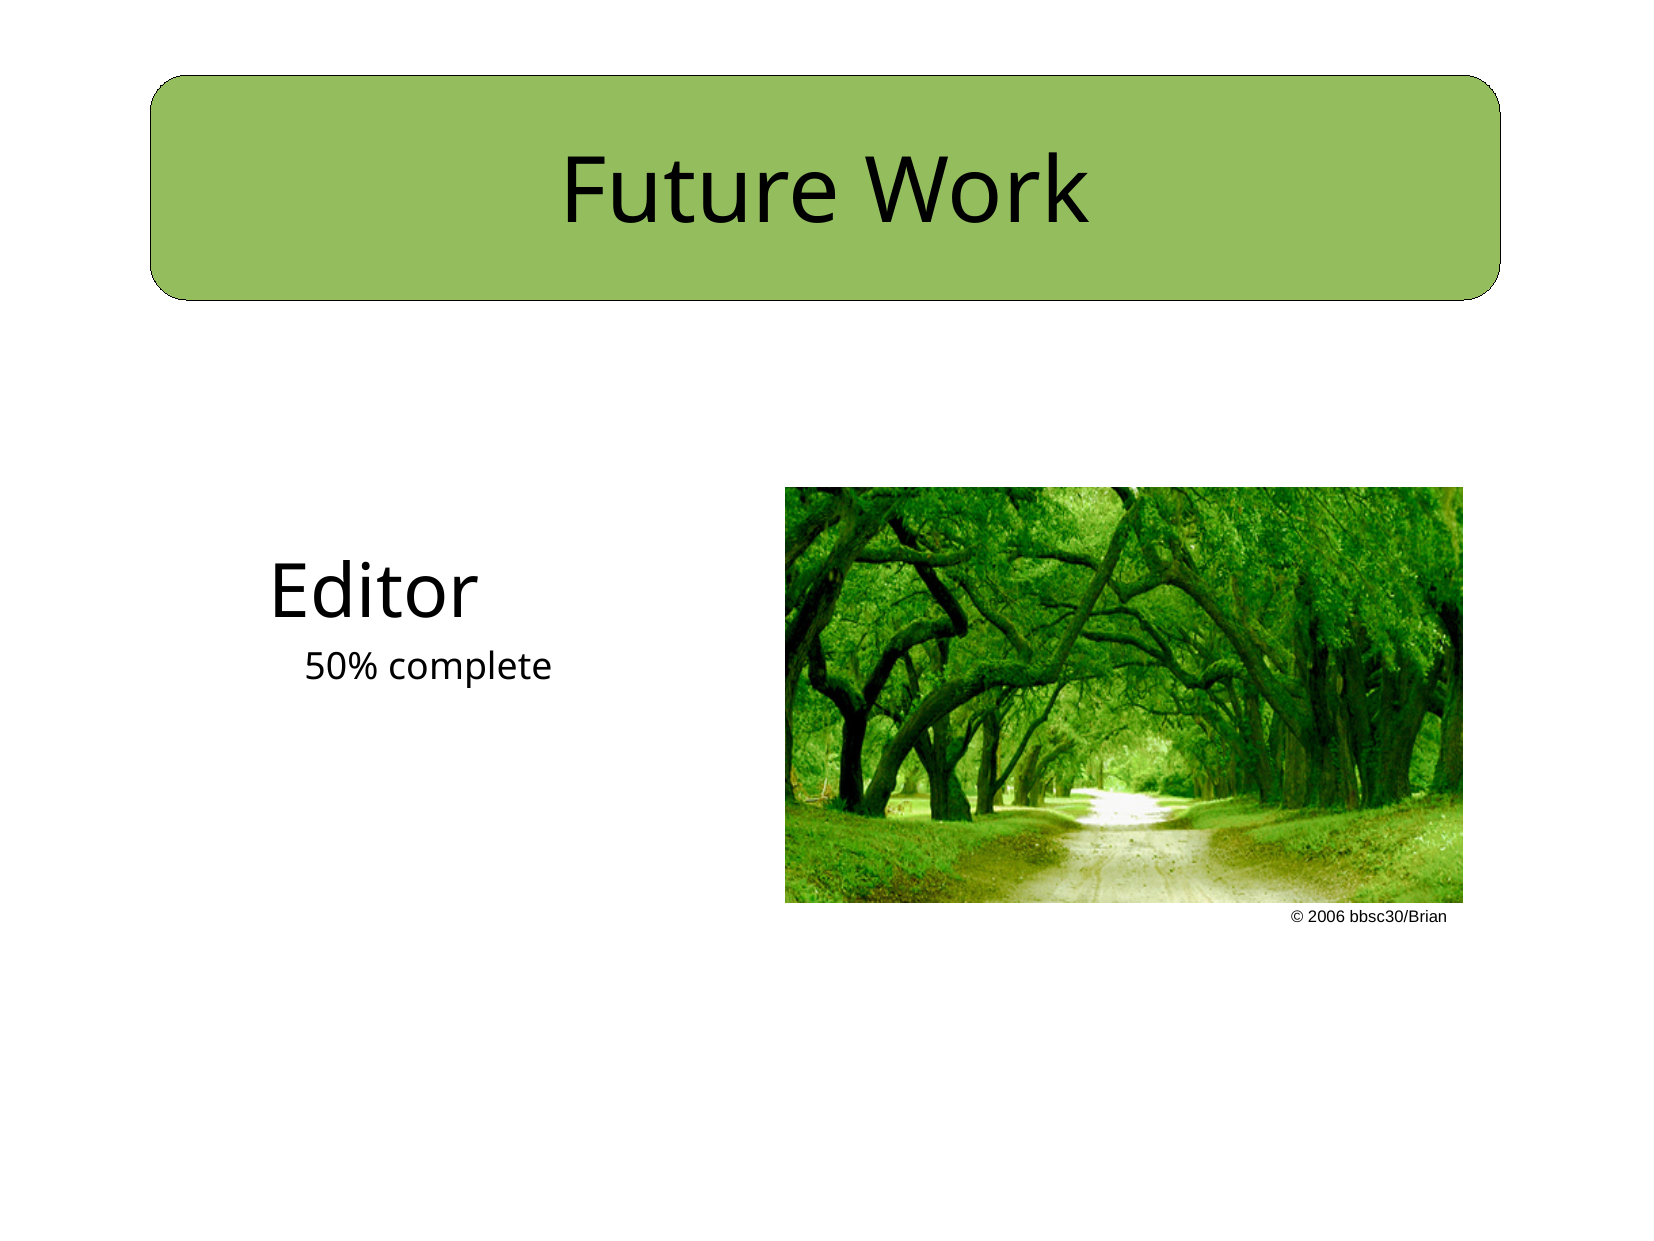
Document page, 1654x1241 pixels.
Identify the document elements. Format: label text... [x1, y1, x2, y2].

text_box Editor 50% complete [254, 529, 586, 691]
text_box Future Work [150, 75, 1501, 301]
text_box © 2006 bbsc30/Brian [1276, 900, 1463, 942]
picture [785, 487, 1463, 903]
